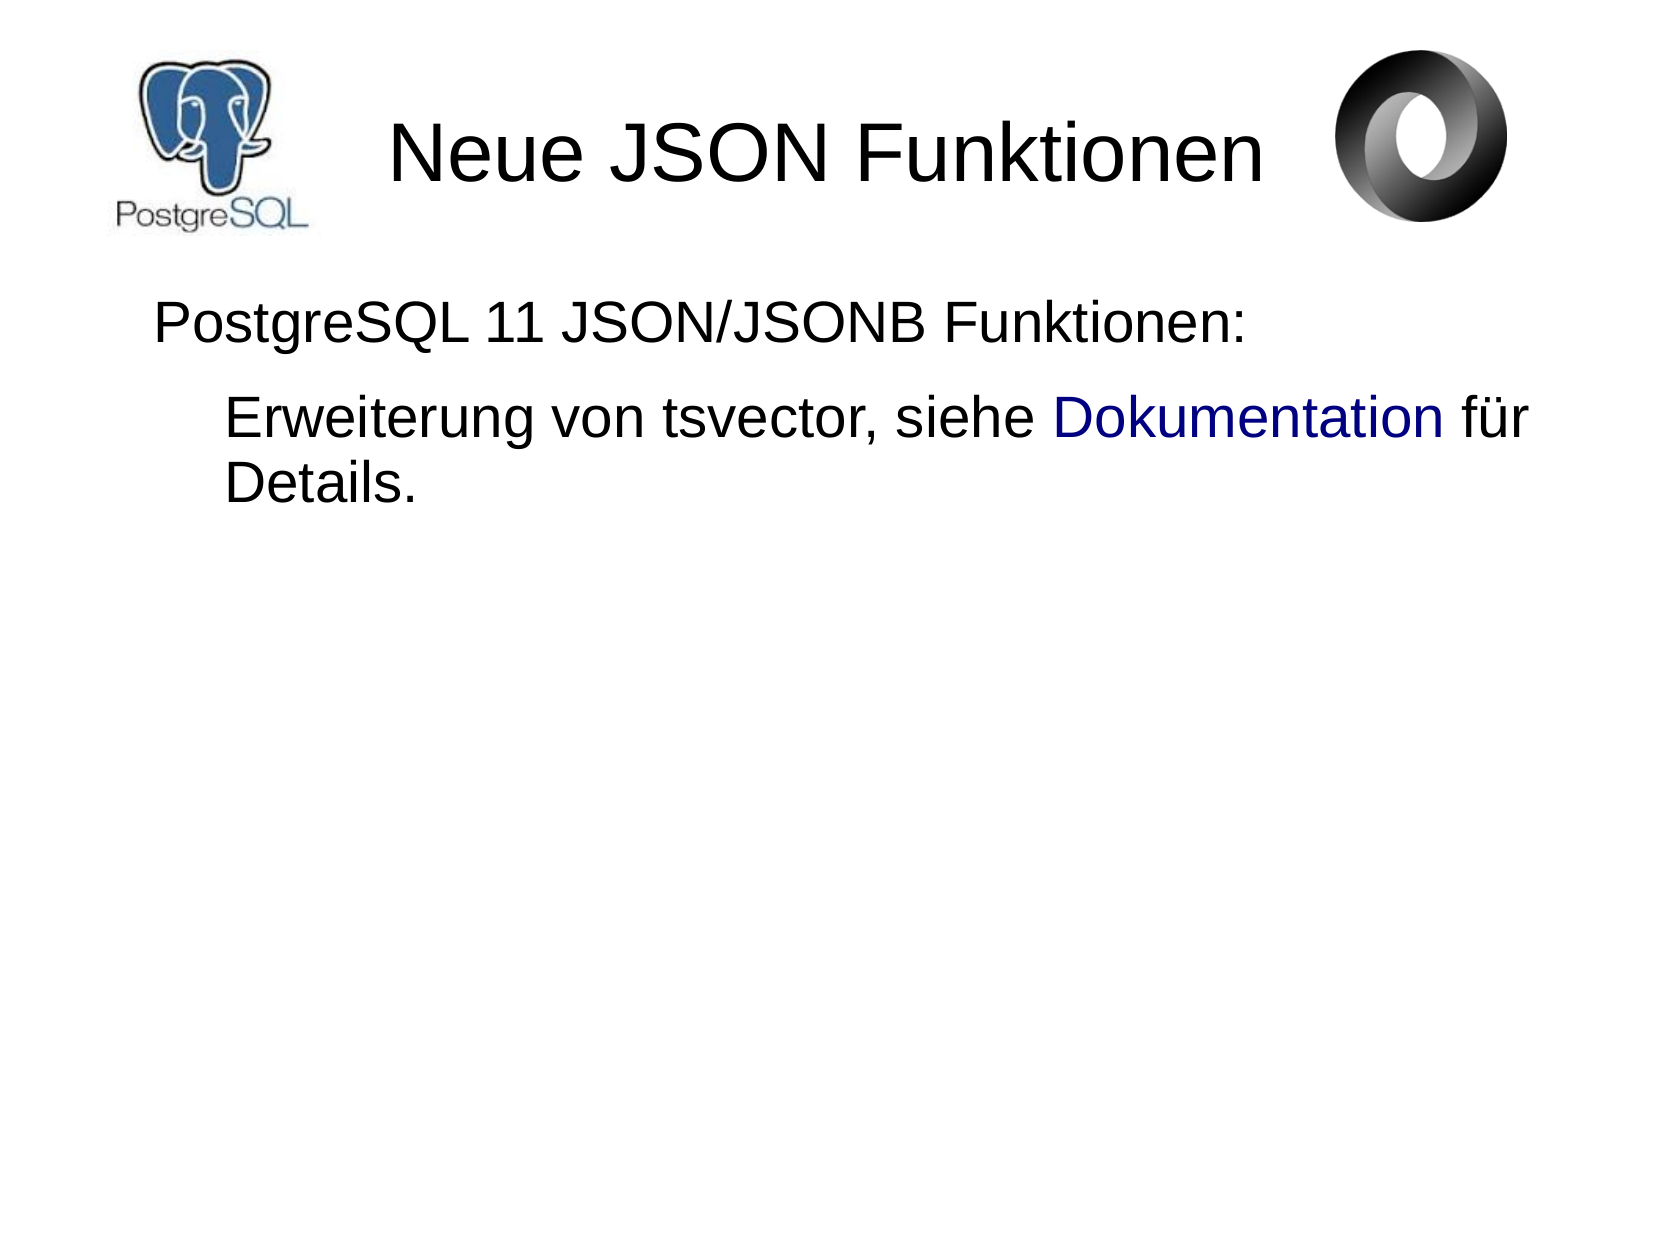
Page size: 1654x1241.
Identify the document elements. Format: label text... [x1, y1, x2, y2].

list PostgreSQL 11 JSON/JSONB Funktionen: Erweiterung von tsvector, siehe Dokumentation für Details. [82, 290, 1538, 1010]
picture [58, 50, 356, 237]
picture [1335, 50, 1507, 222]
title Neue JSON Funktionen [82, 49, 1571, 257]
